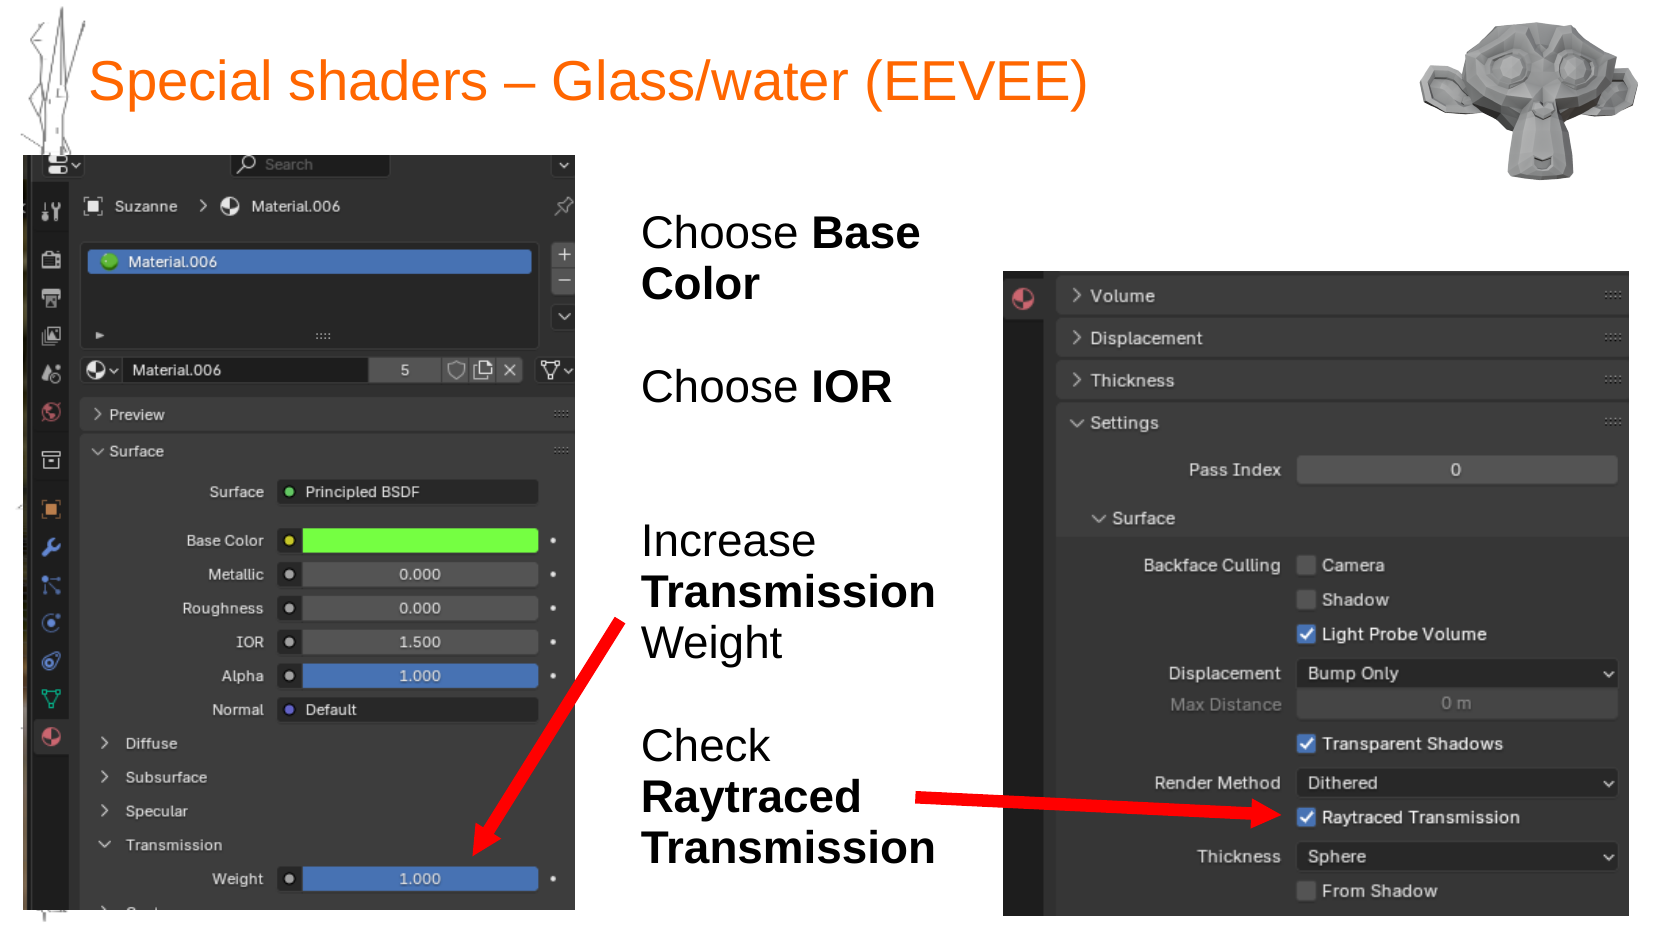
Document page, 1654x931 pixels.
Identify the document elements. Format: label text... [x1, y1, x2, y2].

picture [1411, 11, 1645, 189]
text_box Choose Base Color Choose IOR Increase Transmission Weight Check Raytraced Transmission [625, 199, 1010, 827]
picture [1003, 271, 1629, 916]
title Special shaders – Glass/water (EEVEE) [88, 29, 1447, 133]
picture [23, 155, 575, 910]
